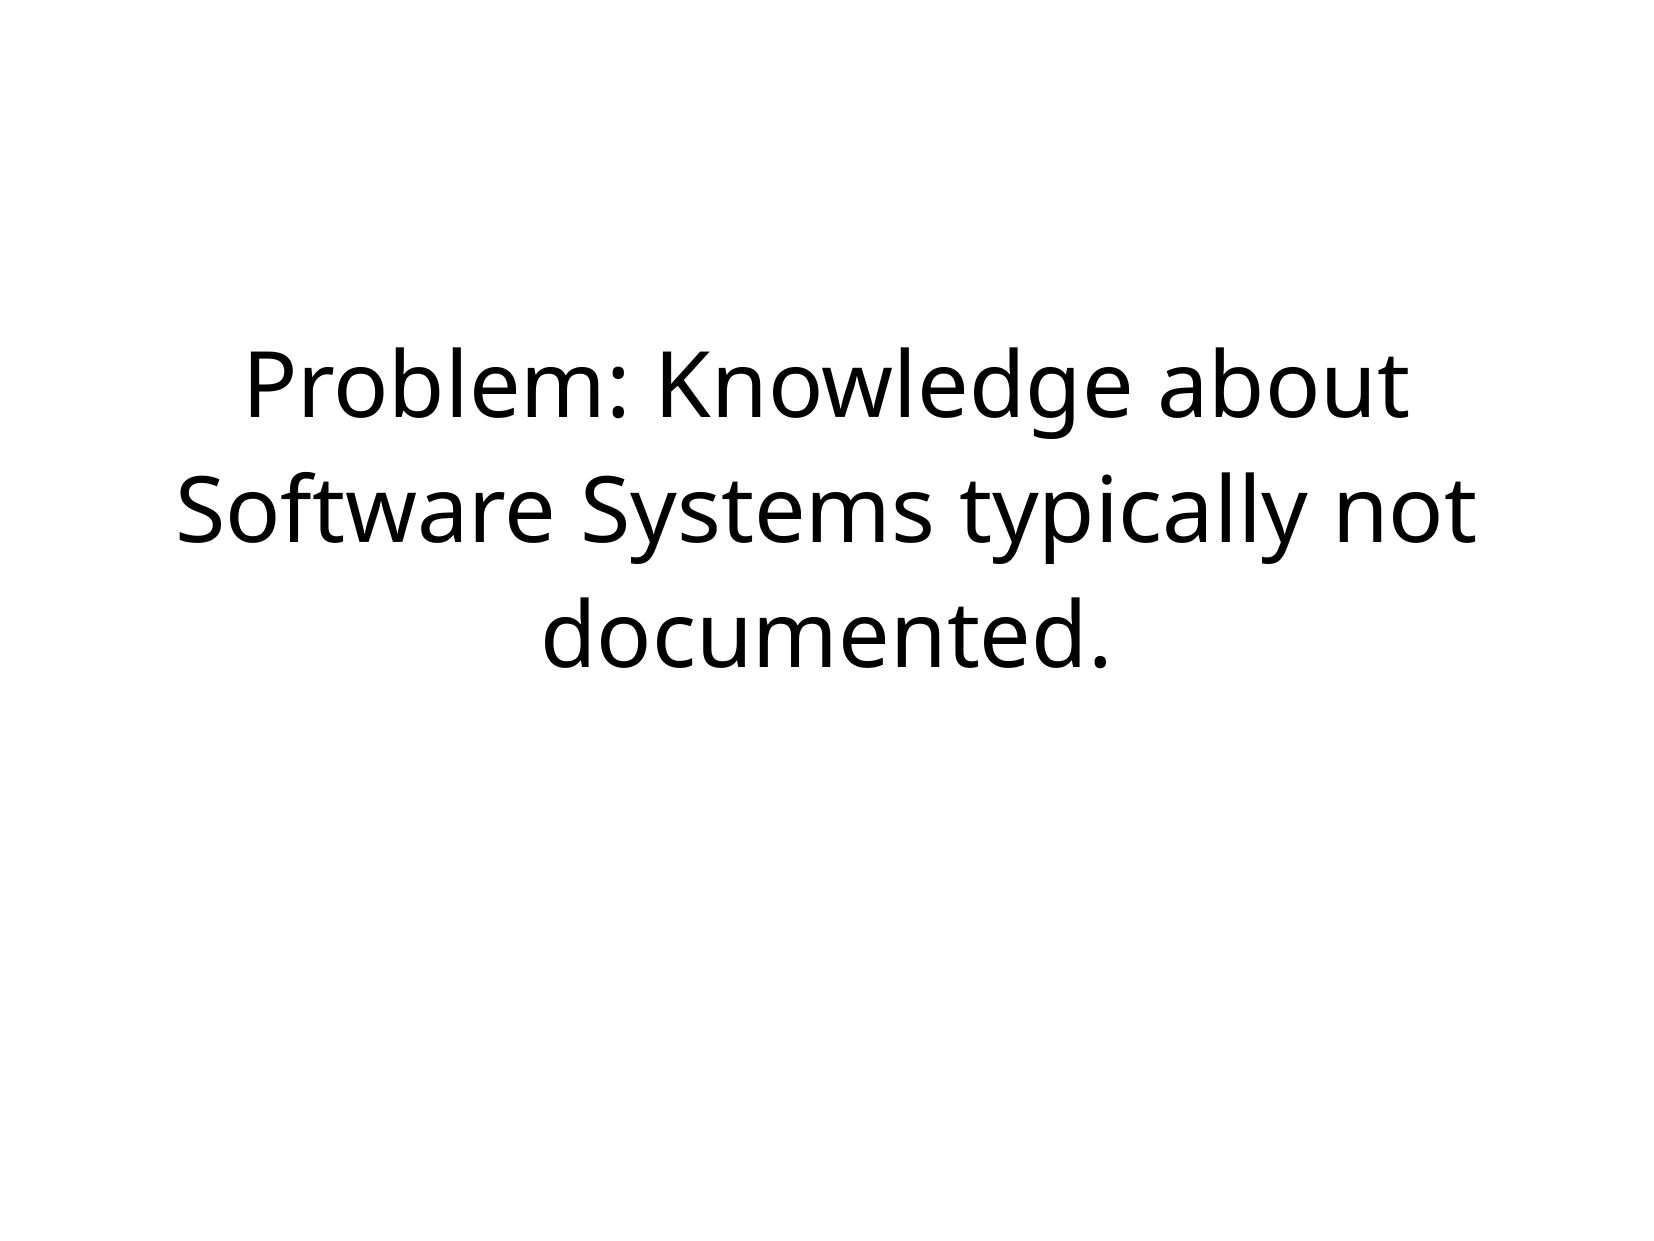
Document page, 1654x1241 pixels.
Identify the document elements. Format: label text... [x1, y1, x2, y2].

title Problem: Knowledge about Software Systems typically not documented. [82, 346, 1571, 668]
